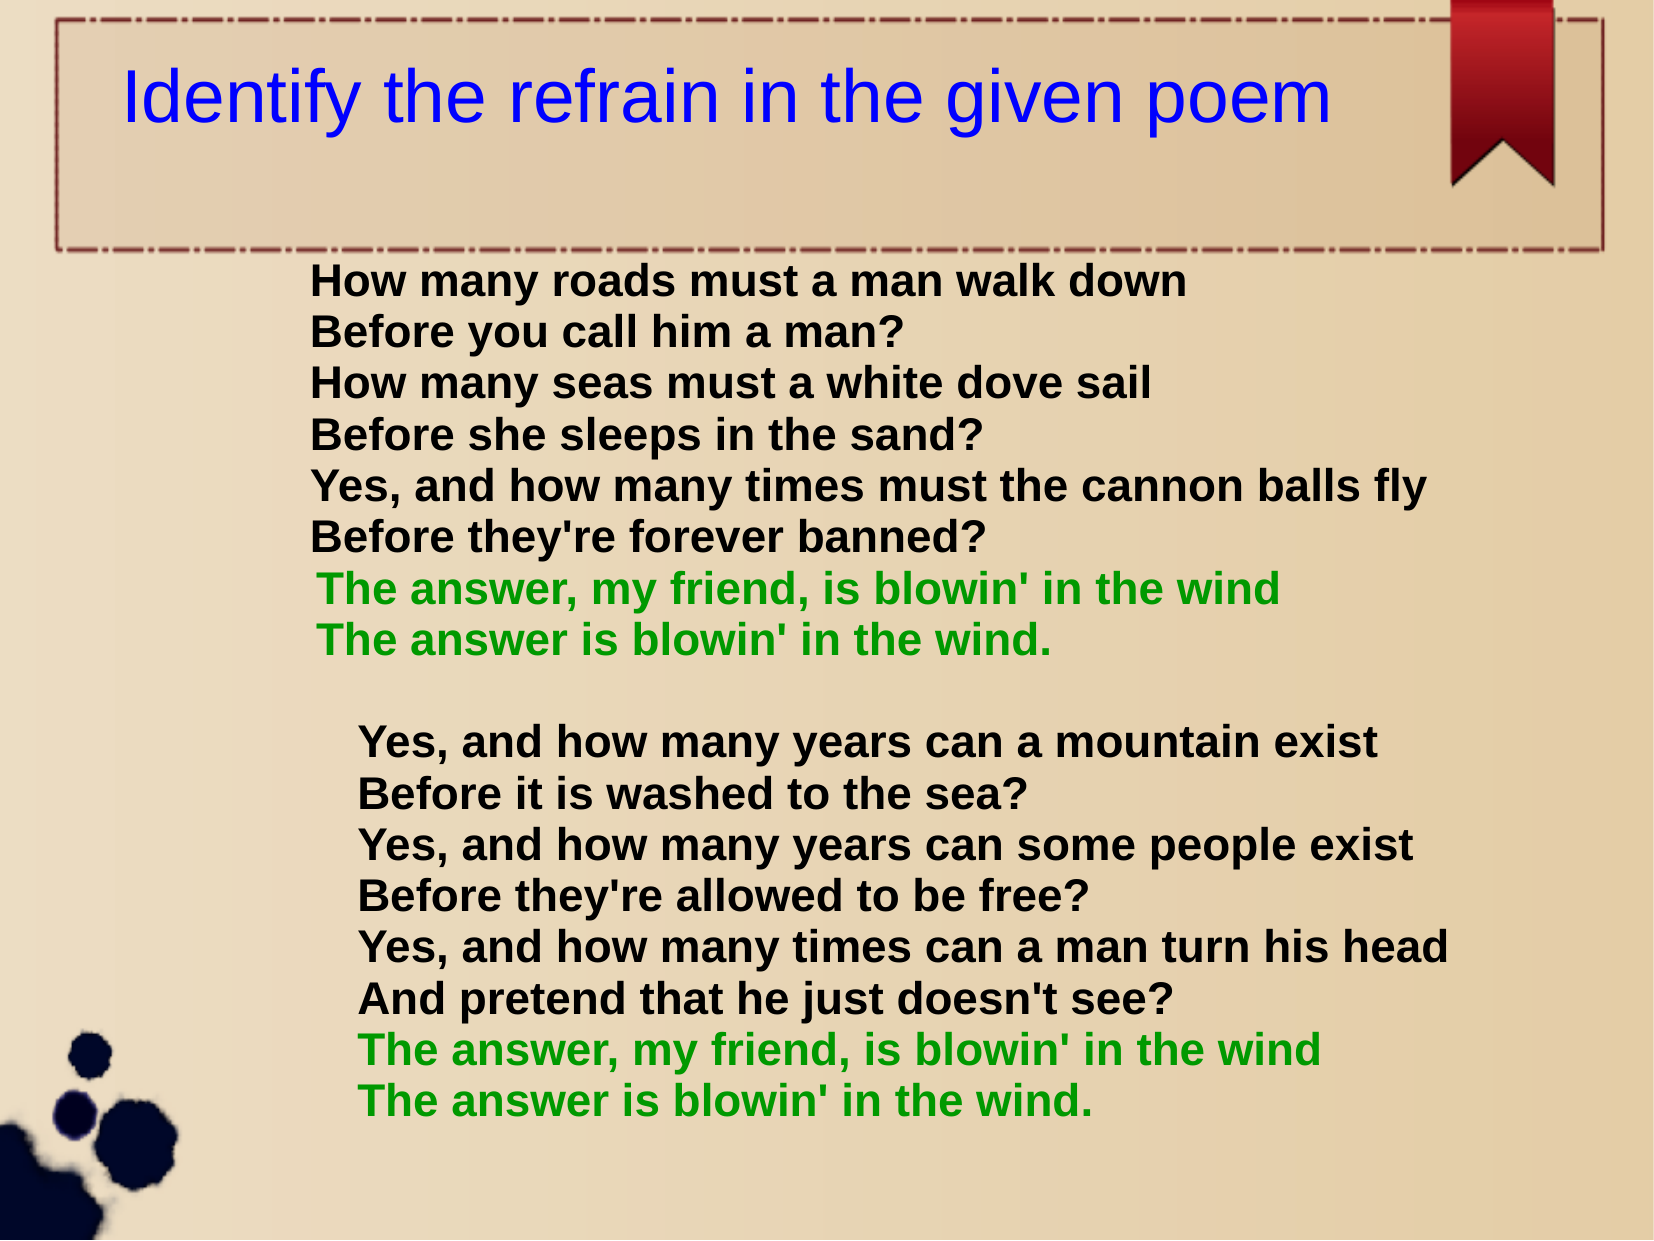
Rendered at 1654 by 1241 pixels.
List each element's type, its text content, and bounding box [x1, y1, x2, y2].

text_box Identify the refrain in the given poem [106, 47, 1371, 231]
picture [0, 0, 1654, 1240]
text_box How many roads must a man walk down Before you call him a man? How many seas must a white dove sail Before she sleeps in the sand? Yes, and how many times must the cannon balls fly Before they're forever banned? The answer, my friend, is blowin' in the wind The answer is blowin' in the wind. Yes, and how many years can a mountain exist Before it is washed to the sea? Yes, and how many years can some people exist Before they're allowed to be free? Yes, and how many times can a man turn his head And pretend that he just doesn't see? The answer, my friend, is blowin' in the wind The answer is blowin' in the wind. [295, 247, 1512, 1134]
